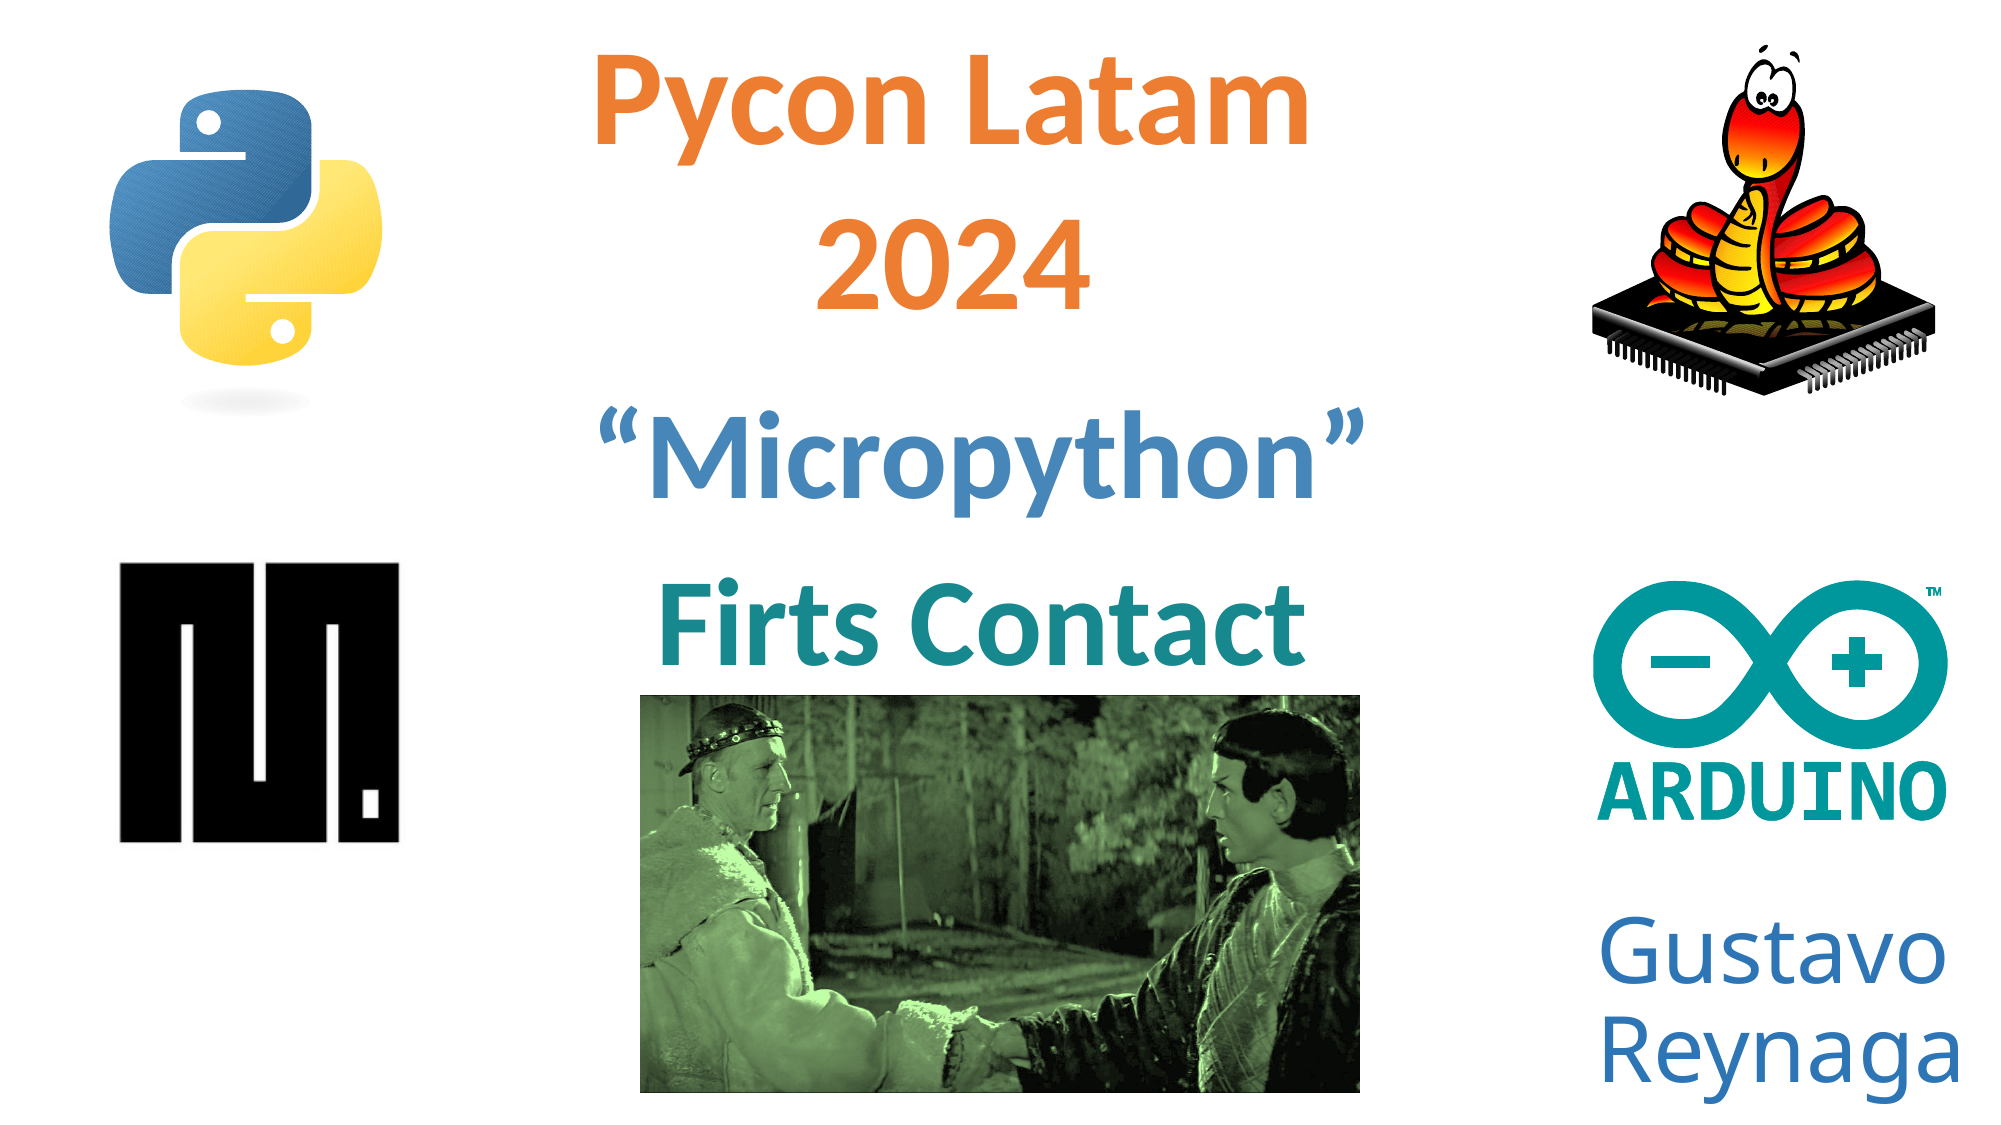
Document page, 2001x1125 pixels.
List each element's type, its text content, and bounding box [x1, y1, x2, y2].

text_box Pycon Latam 2024 [563, 0, 1343, 349]
picture [93, 537, 427, 872]
picture [1593, 580, 1948, 822]
picture [1585, 39, 1942, 402]
text_box “Micropython” Firts Contact [482, 355, 1483, 702]
picture [109, 89, 411, 421]
picture [640, 695, 1360, 1093]
text_box Gustavo Reynaga [1581, 896, 2000, 1100]
